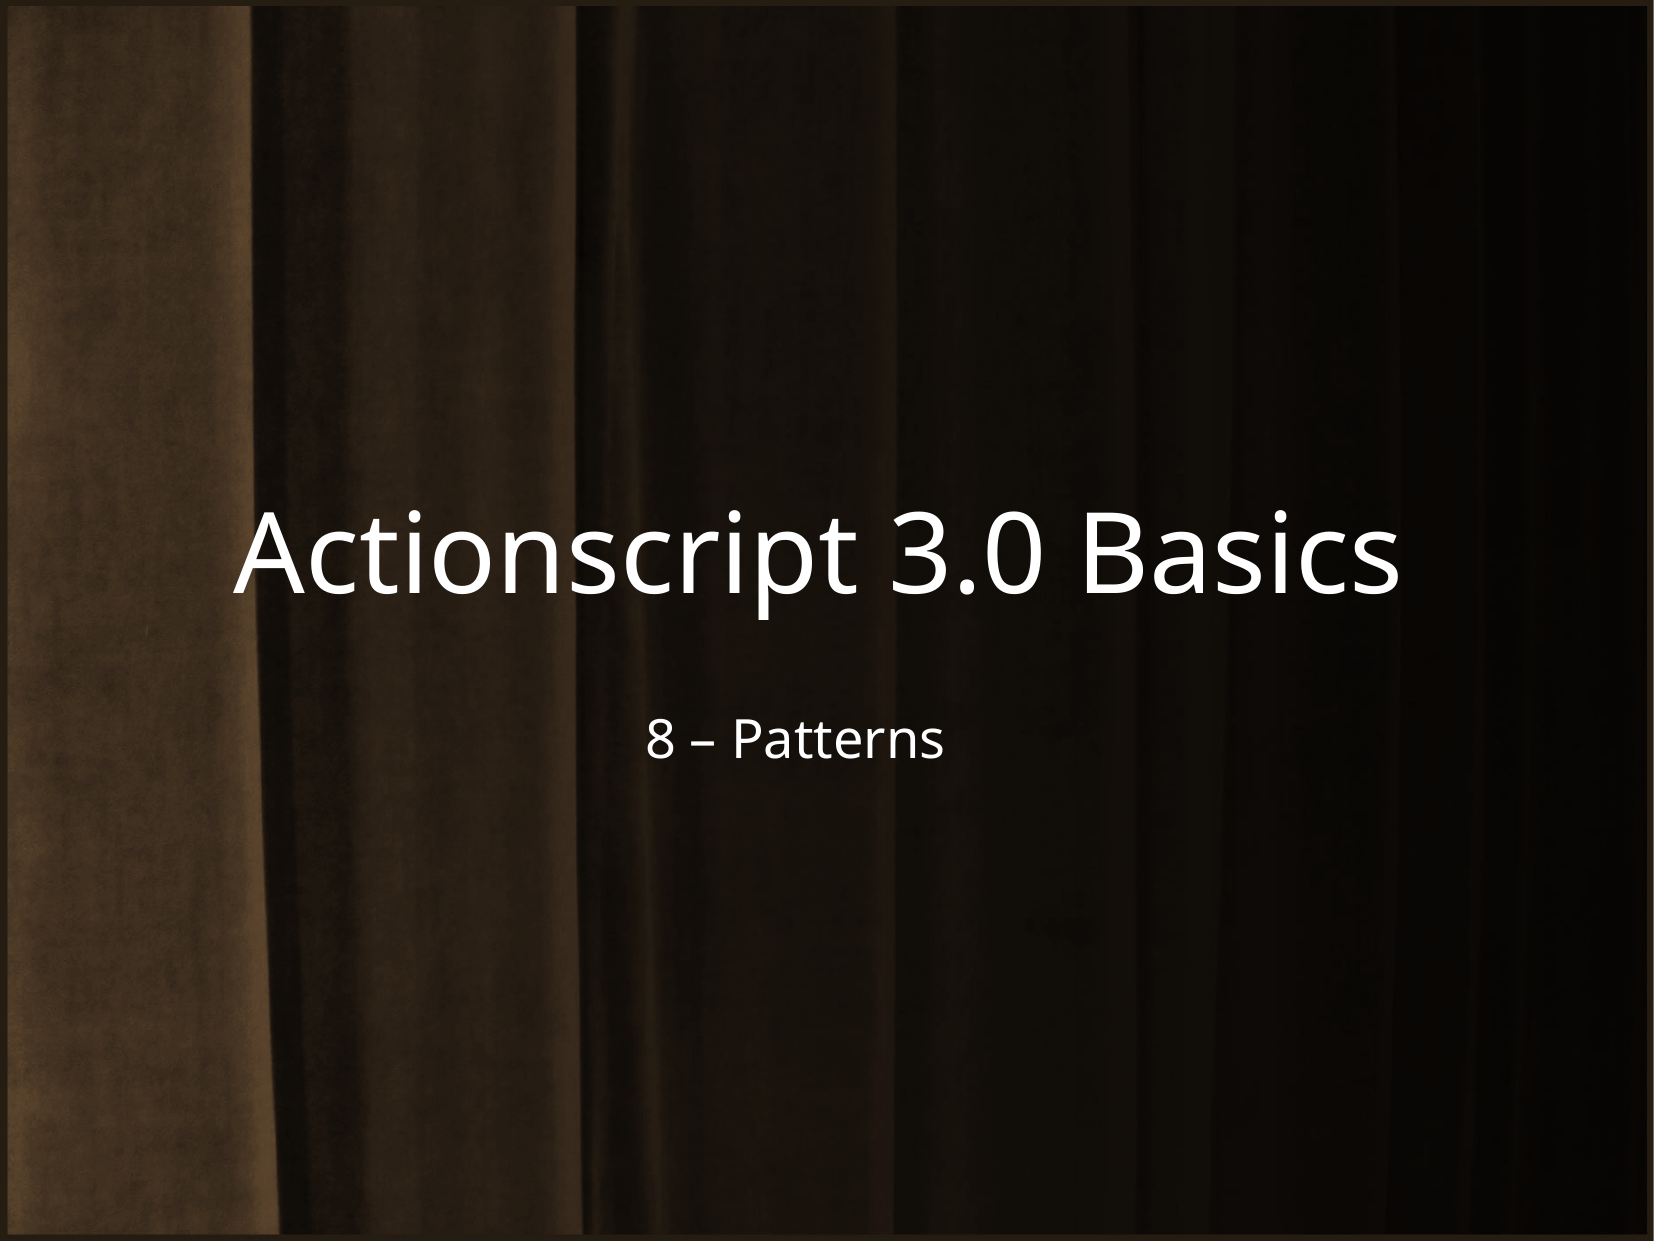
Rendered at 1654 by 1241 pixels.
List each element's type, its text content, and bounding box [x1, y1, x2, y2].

picture [0, 0, 1654, 1241]
title 8 – Patterns [51, 633, 1540, 841]
title Actionscript 3.0 Basics [75, 446, 1564, 654]
